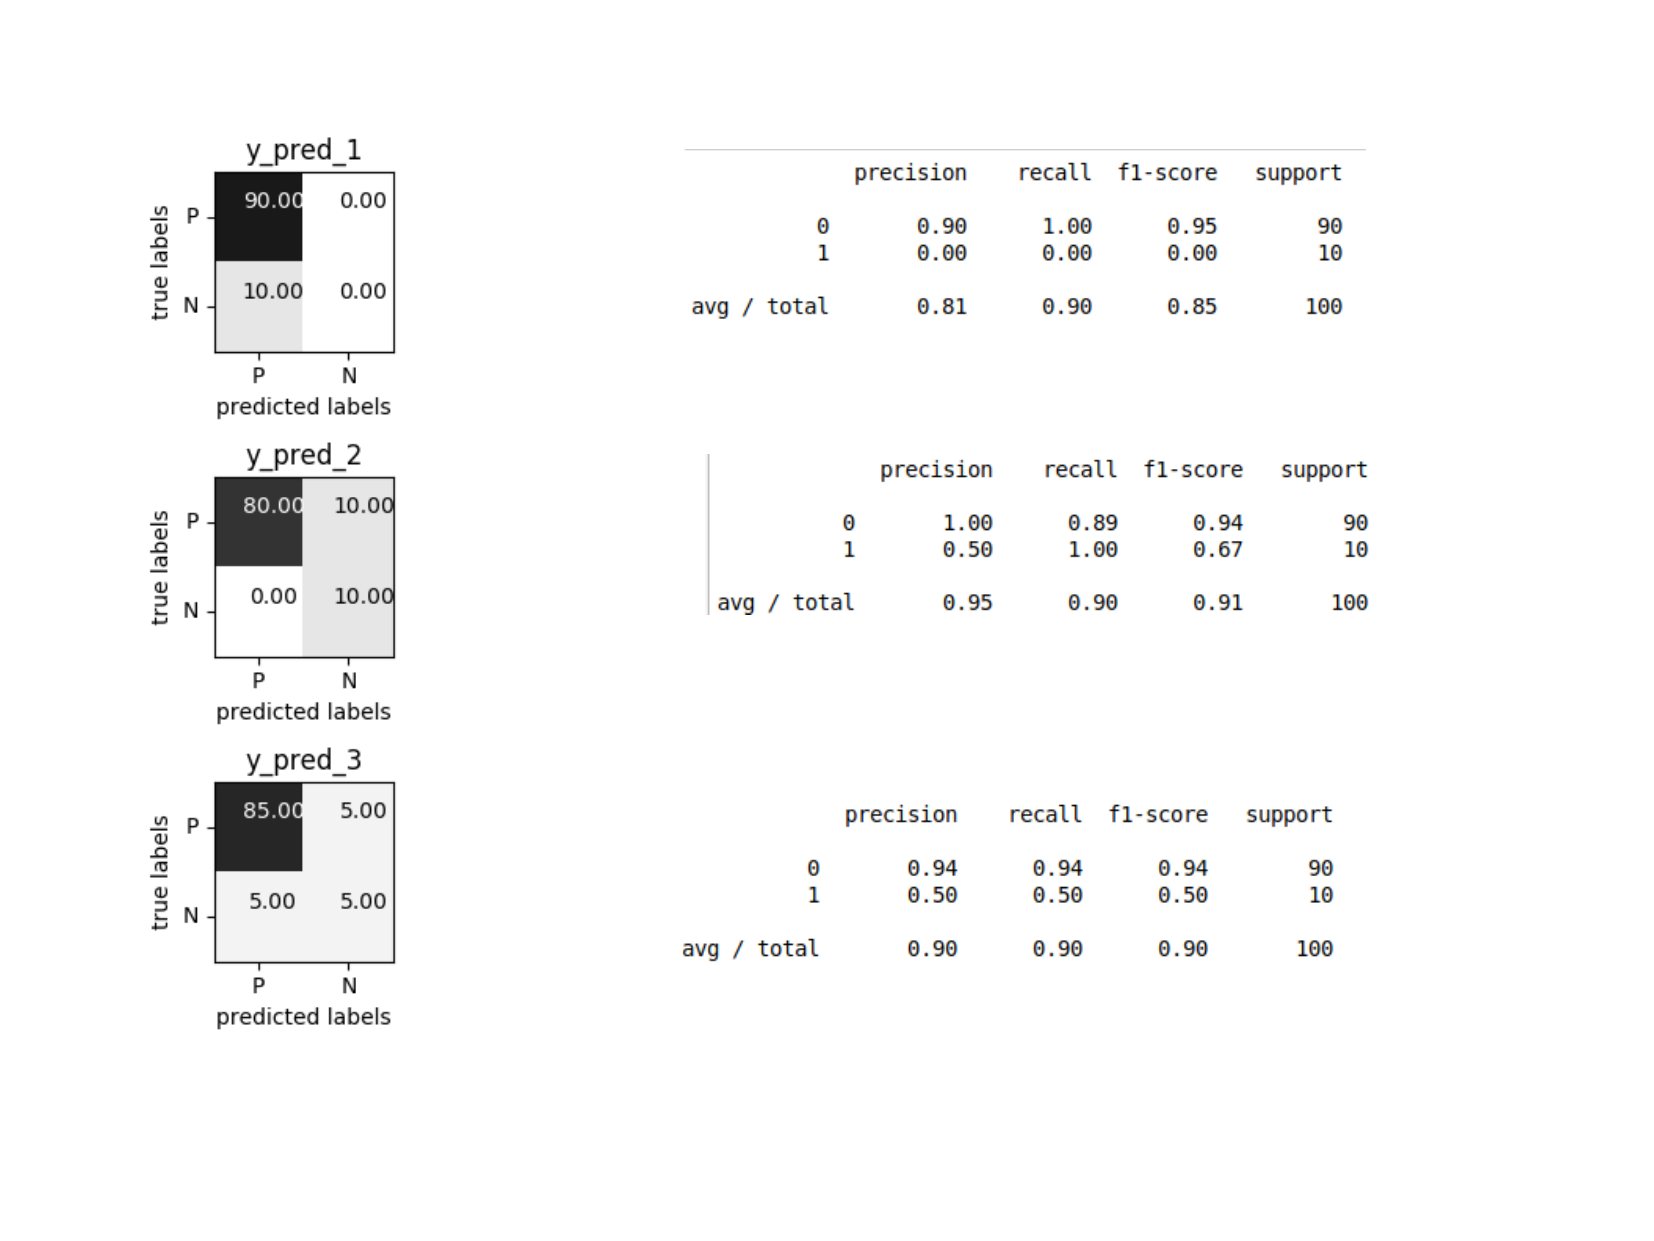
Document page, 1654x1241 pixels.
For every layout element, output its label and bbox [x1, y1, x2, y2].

picture [141, 119, 436, 1042]
picture [676, 149, 1366, 341]
picture [682, 794, 1396, 977]
picture [705, 454, 1398, 616]
